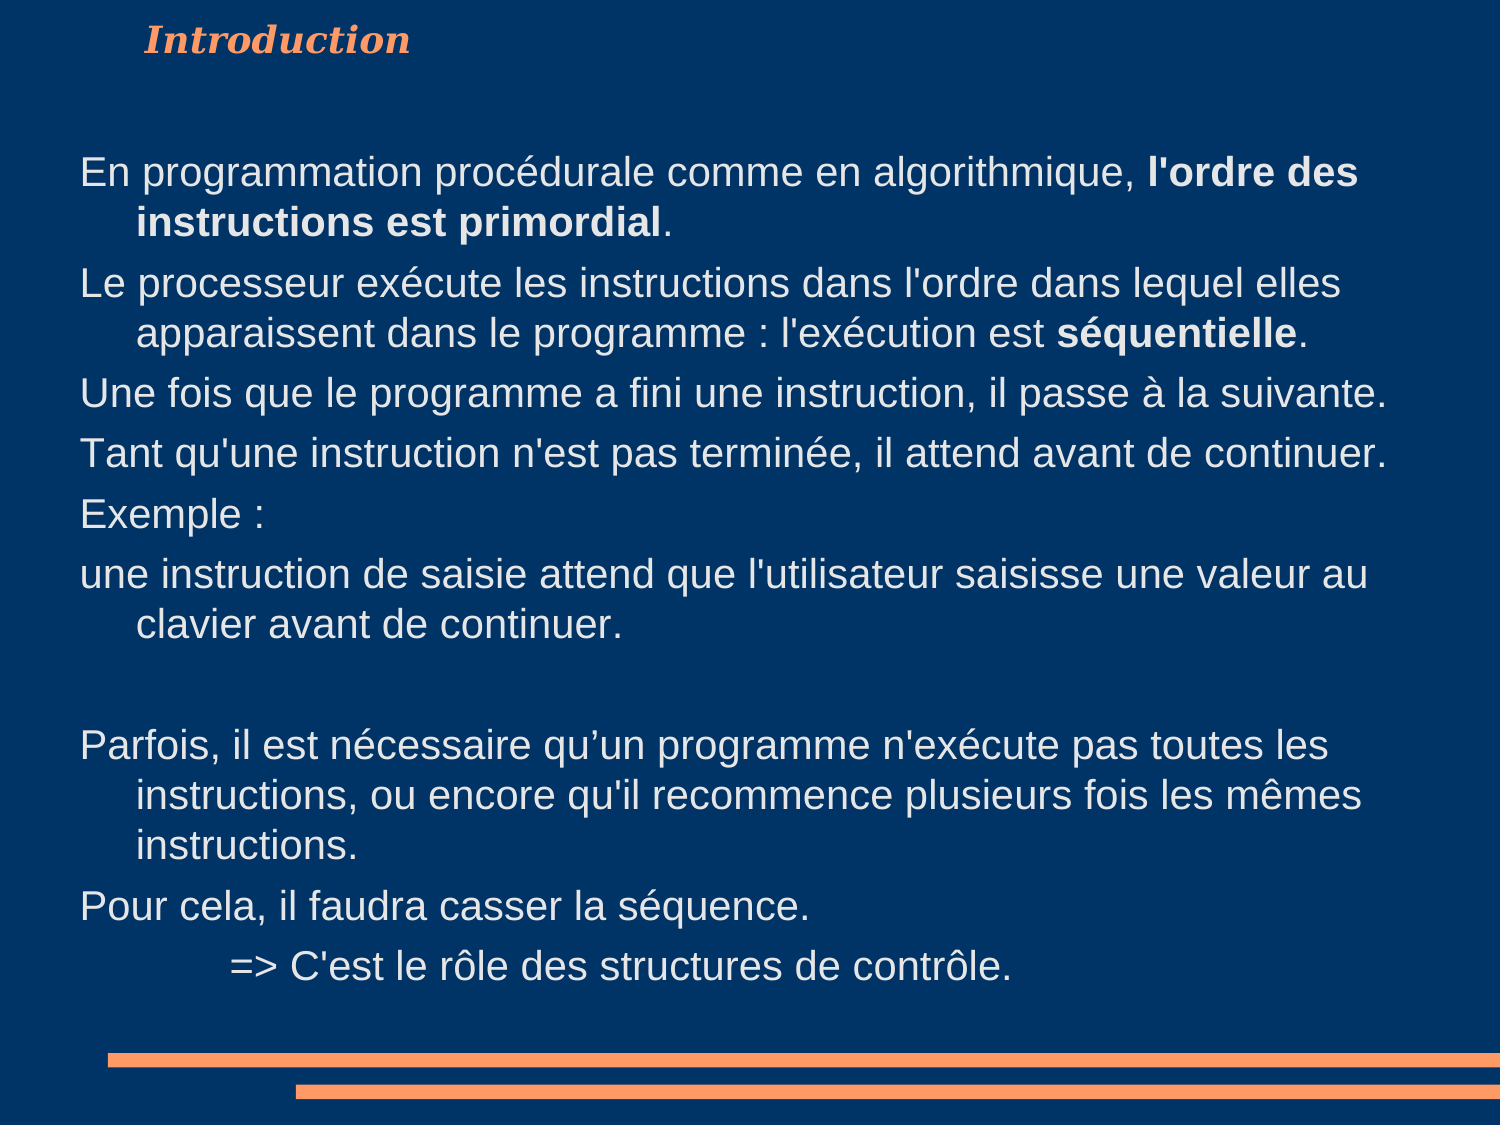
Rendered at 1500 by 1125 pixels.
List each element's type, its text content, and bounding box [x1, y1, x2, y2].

list En programmation procédurale comme en algorithmique, l'ordre des instructions est primordial. Le processeur exécute les instructions dans l'ordre dans lequel elles apparaissent dans le programme : l'exécution est séquentielle. Une fois que le programme a fini une instruction, il passe à la suivante. Tant qu'une instruction n'est pas terminée, il attend avant de continuer. Exemple : une instruction de saisie attend que l'utilisateur saisisse une valeur au clavier avant de continuer. Parfois, il est nécessaire qu’un programme n'exécute pas toutes les instructions, ou encore qu'il recommence plusieurs fois les mêmes instructions. Pour cela, il faudra casser la séquence. => C'est le rôle des structures de contrôle. [64, 137, 1436, 900]
title Introduction [112, 0, 1388, 79]
